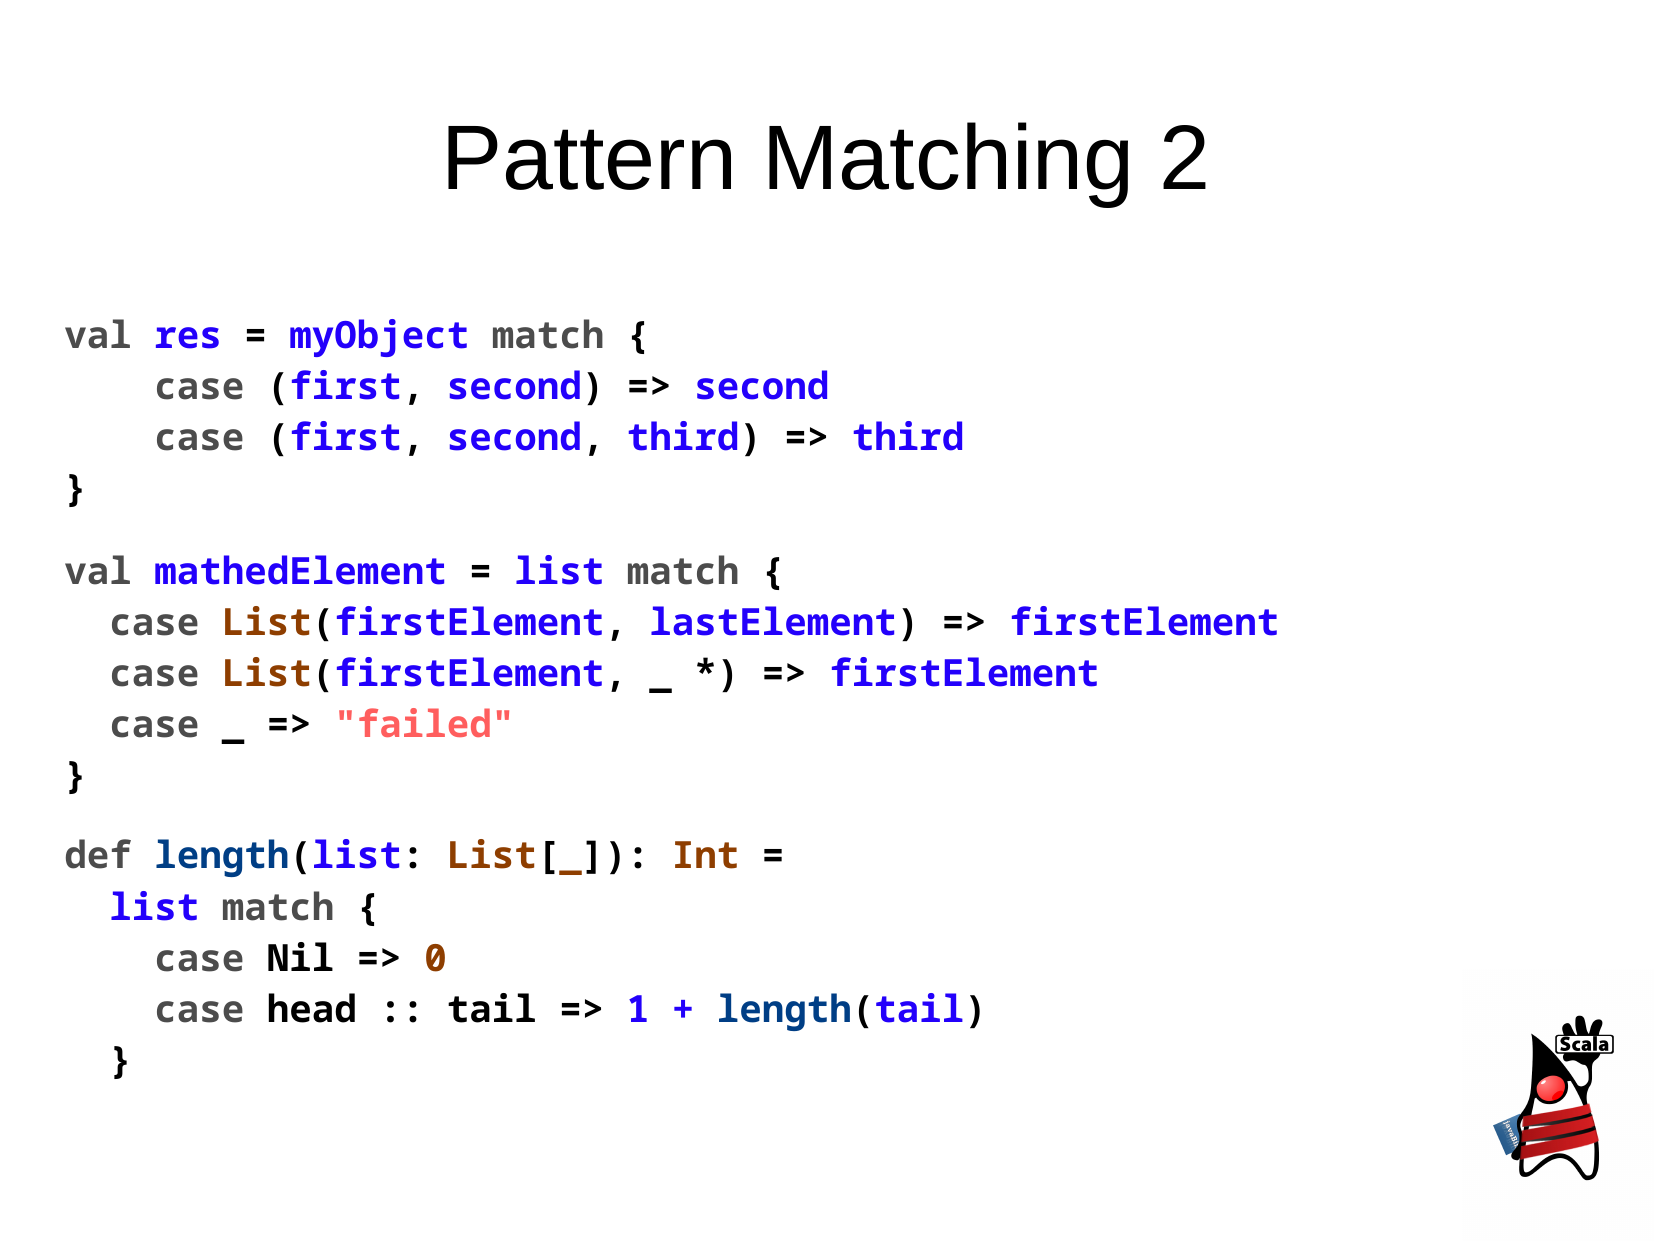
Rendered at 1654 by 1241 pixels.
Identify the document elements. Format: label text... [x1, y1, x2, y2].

text_box Pattern Matching 2 [82, 56, 1571, 250]
text_box def length(list: List[_]): Int = list match { case Nil => 0 case head :: tail => 1 + length(tail) } [49, 821, 1654, 1096]
text_box val mathedElement = list match { case List(firstElement, lastElement) => firstElement case List(firstElement, _ *) => firstElement case _ => "failed" } [49, 537, 1637, 774]
text_box val res = myObject match { case (first, second) => second case (first, second, third) => third } [49, 301, 1250, 514]
